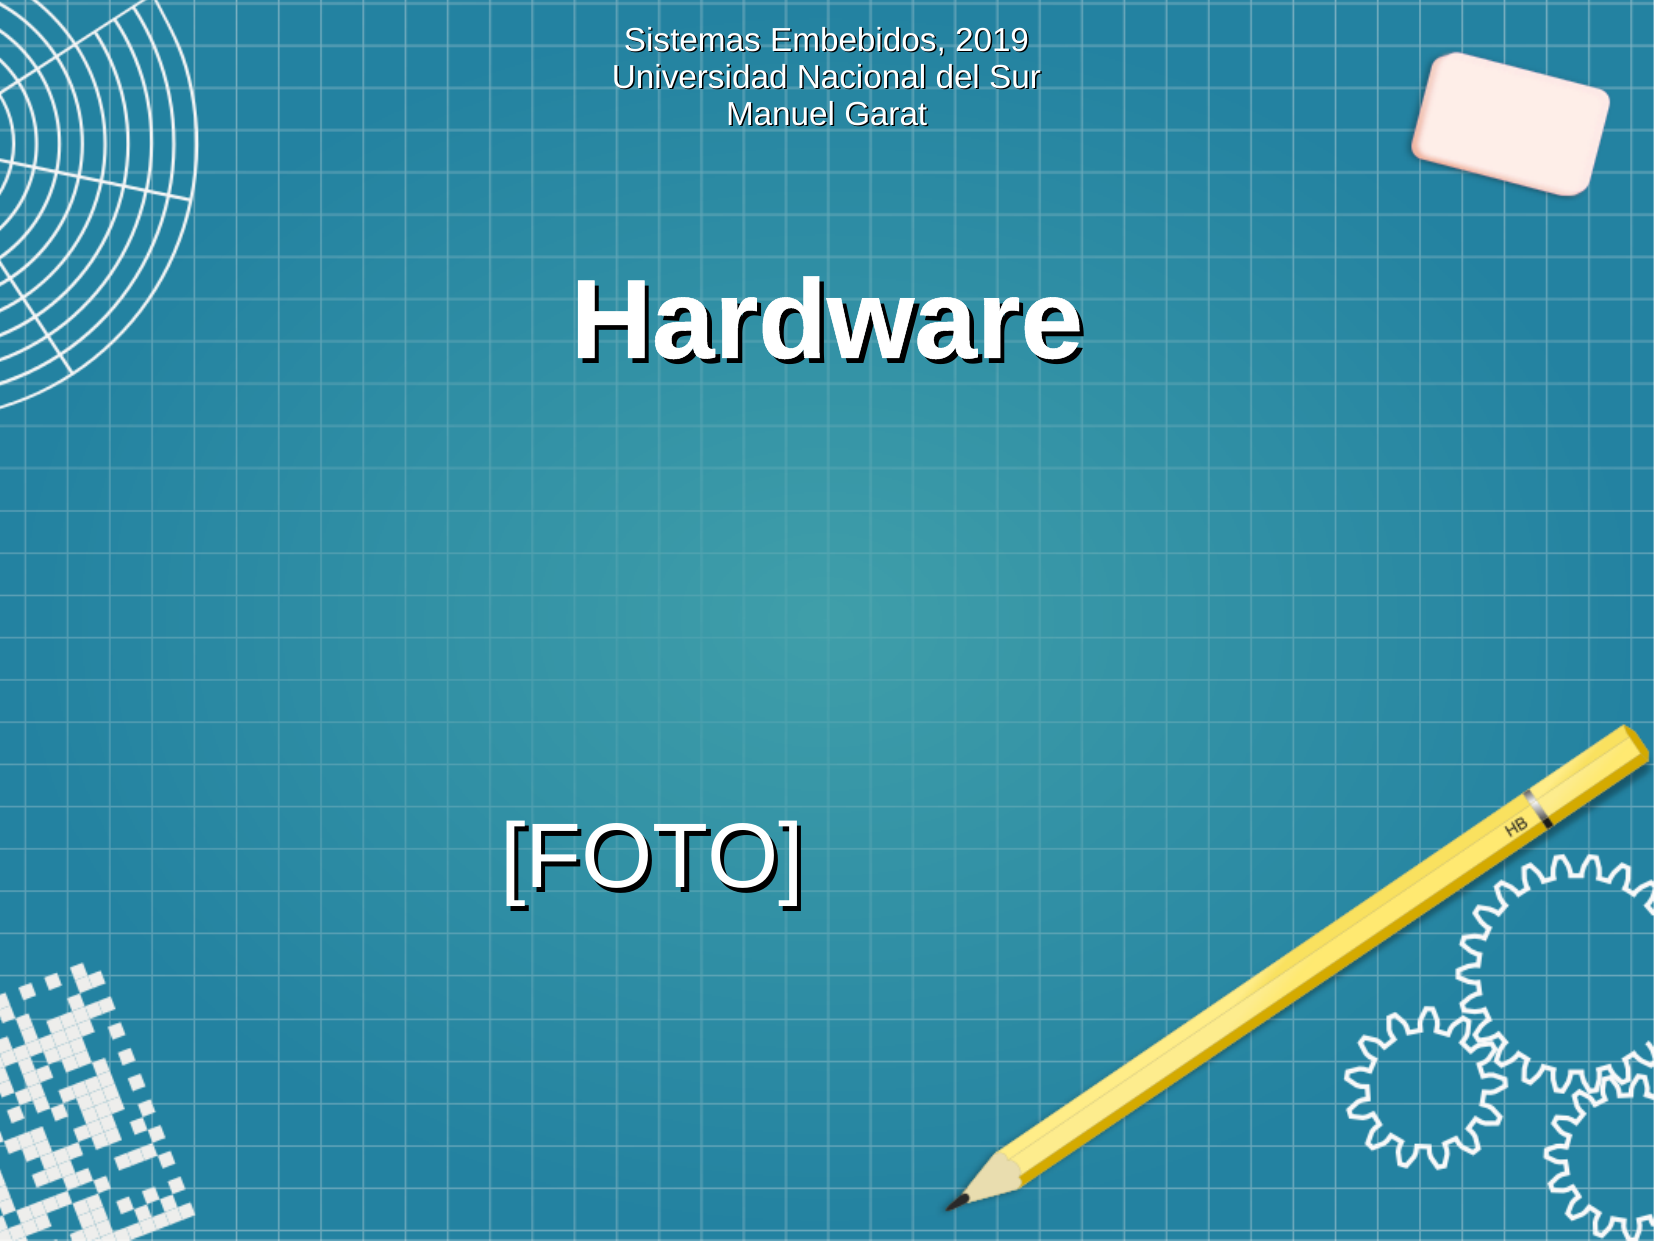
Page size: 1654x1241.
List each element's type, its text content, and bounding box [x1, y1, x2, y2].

picture [0, 0, 1654, 1241]
title Hardware [82, 177, 1571, 461]
title [FOTO] [0, 532, 1306, 1181]
text_box Sistemas Embebidos, 2019 Universidad Nacional del Sur Manuel Garat [600, 15, 1053, 139]
